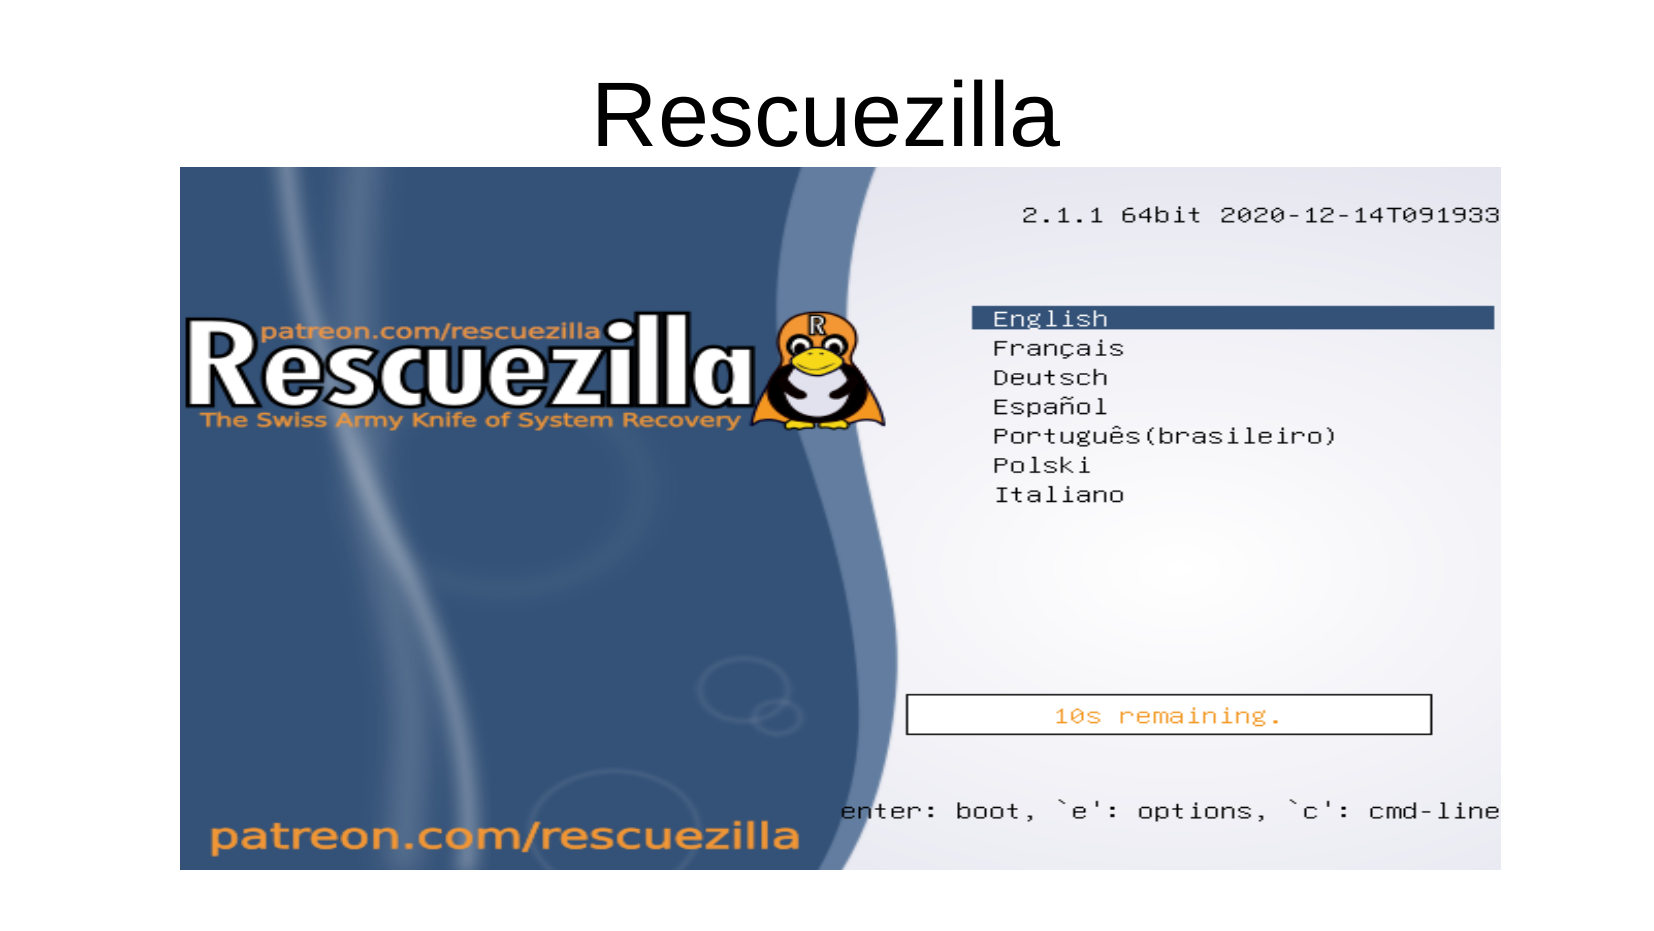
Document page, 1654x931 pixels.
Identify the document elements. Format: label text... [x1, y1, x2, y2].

title Rescuezilla [82, 37, 1571, 193]
picture [180, 167, 1501, 871]
